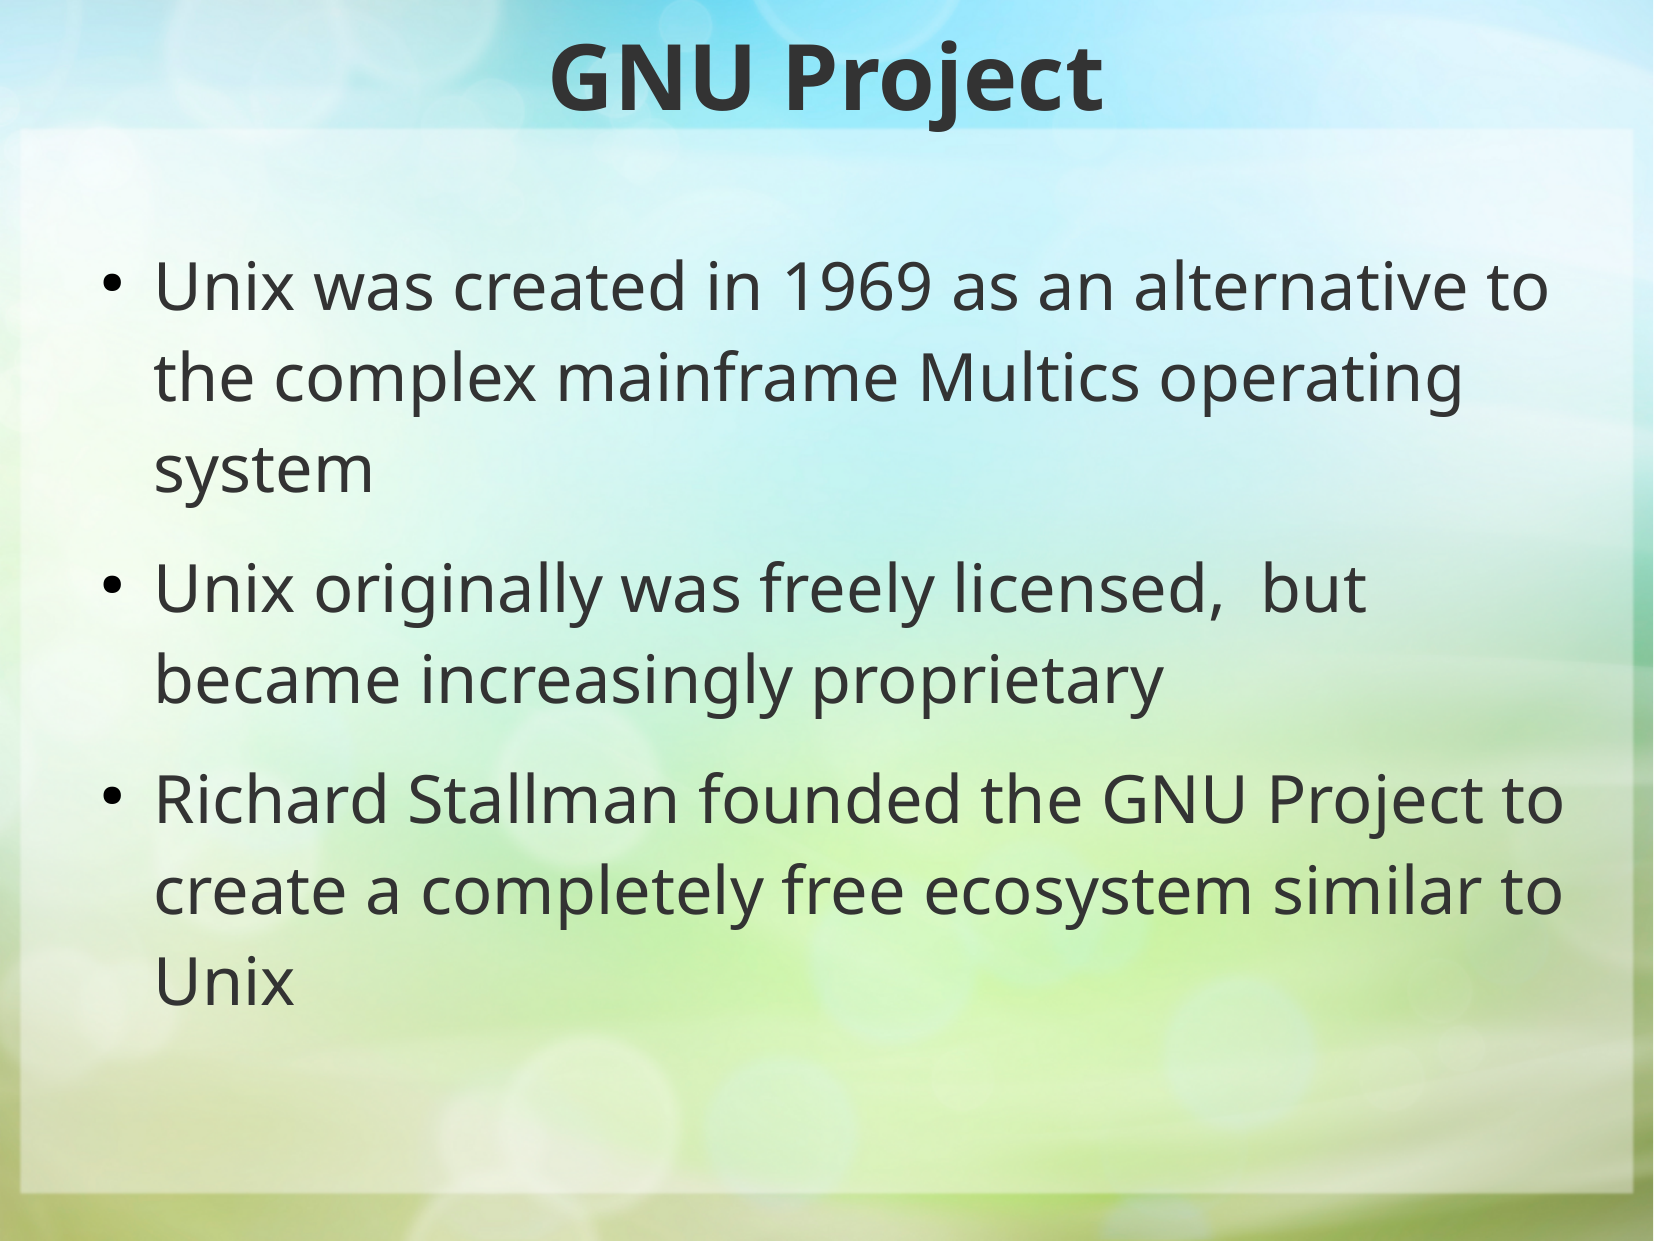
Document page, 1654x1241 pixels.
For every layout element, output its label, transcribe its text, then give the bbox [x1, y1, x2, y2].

list Unix was created in 1969 as an alternative to the complex mainframe Multics operating system Unix originally was freely licensed, but became increasingly proprietary Richard Stallman founded the GNU Project to create a completely free ecosystem similar to Unix [82, 222, 1571, 1042]
picture [0, 0, 1654, 1241]
title GNU Project [82, 0, 1571, 151]
